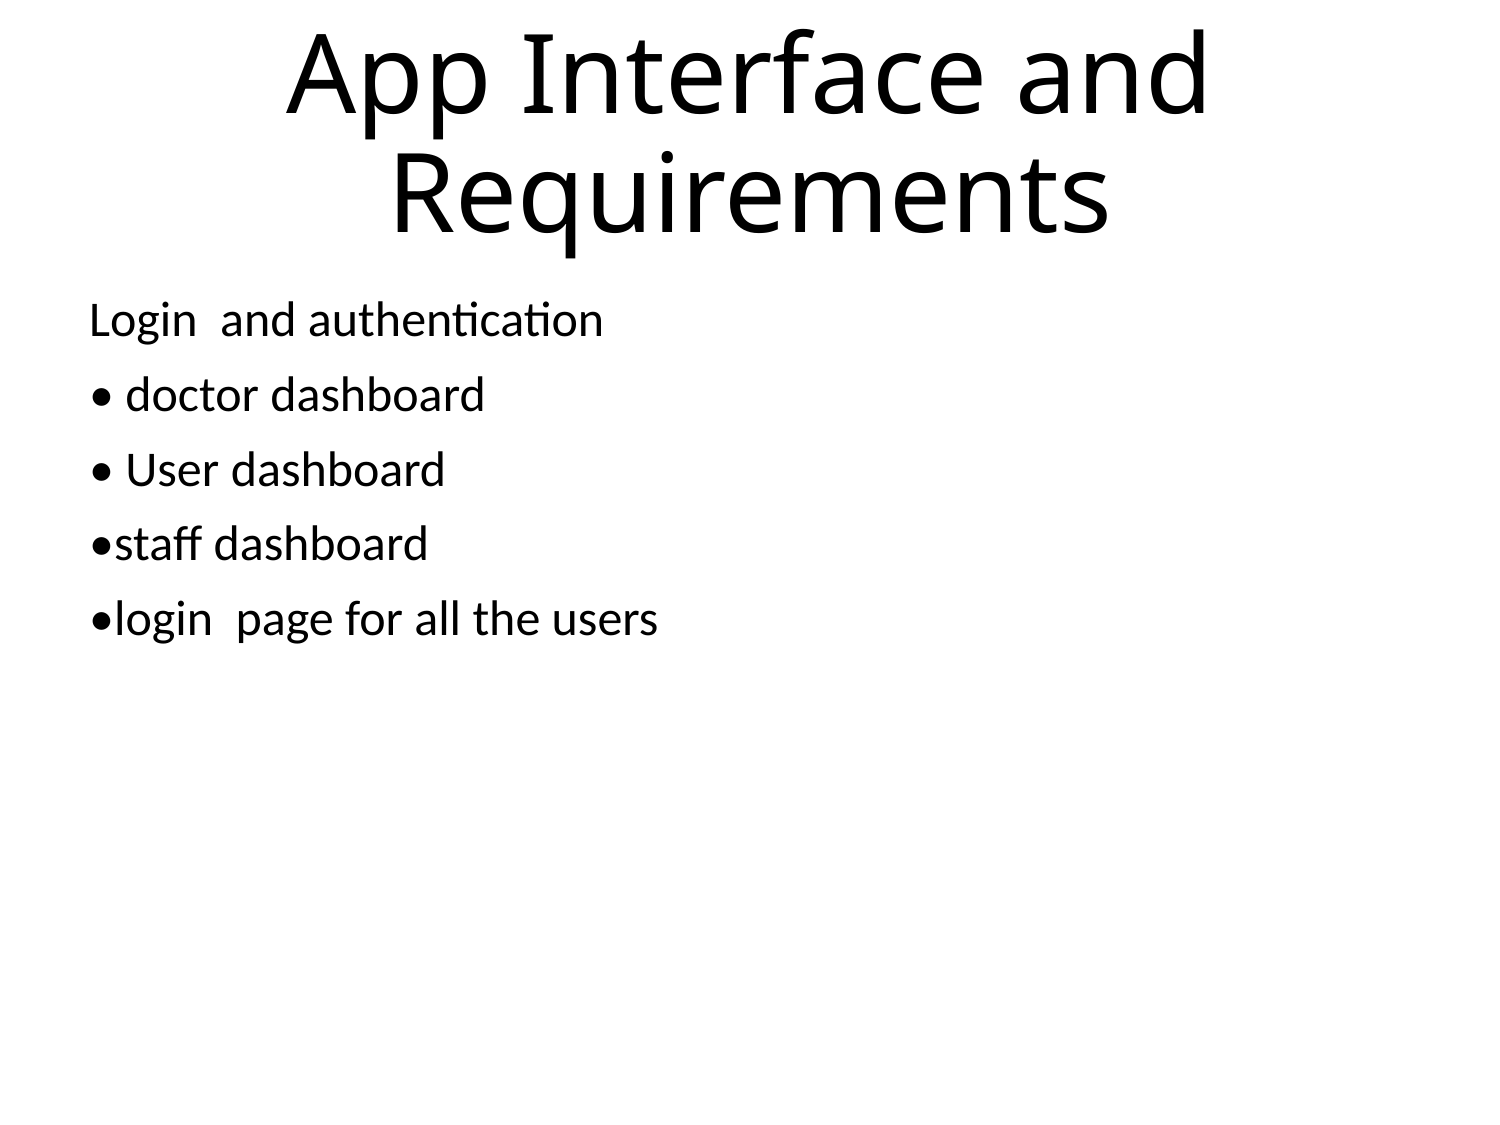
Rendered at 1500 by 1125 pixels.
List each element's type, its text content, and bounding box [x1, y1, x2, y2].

subtitle Login and authentication • doctor dashboard • User dashboard •staff dashboard •login page for all the users [74, 285, 1436, 1070]
title App Interface and Requirements [112, 11, 1388, 264]
